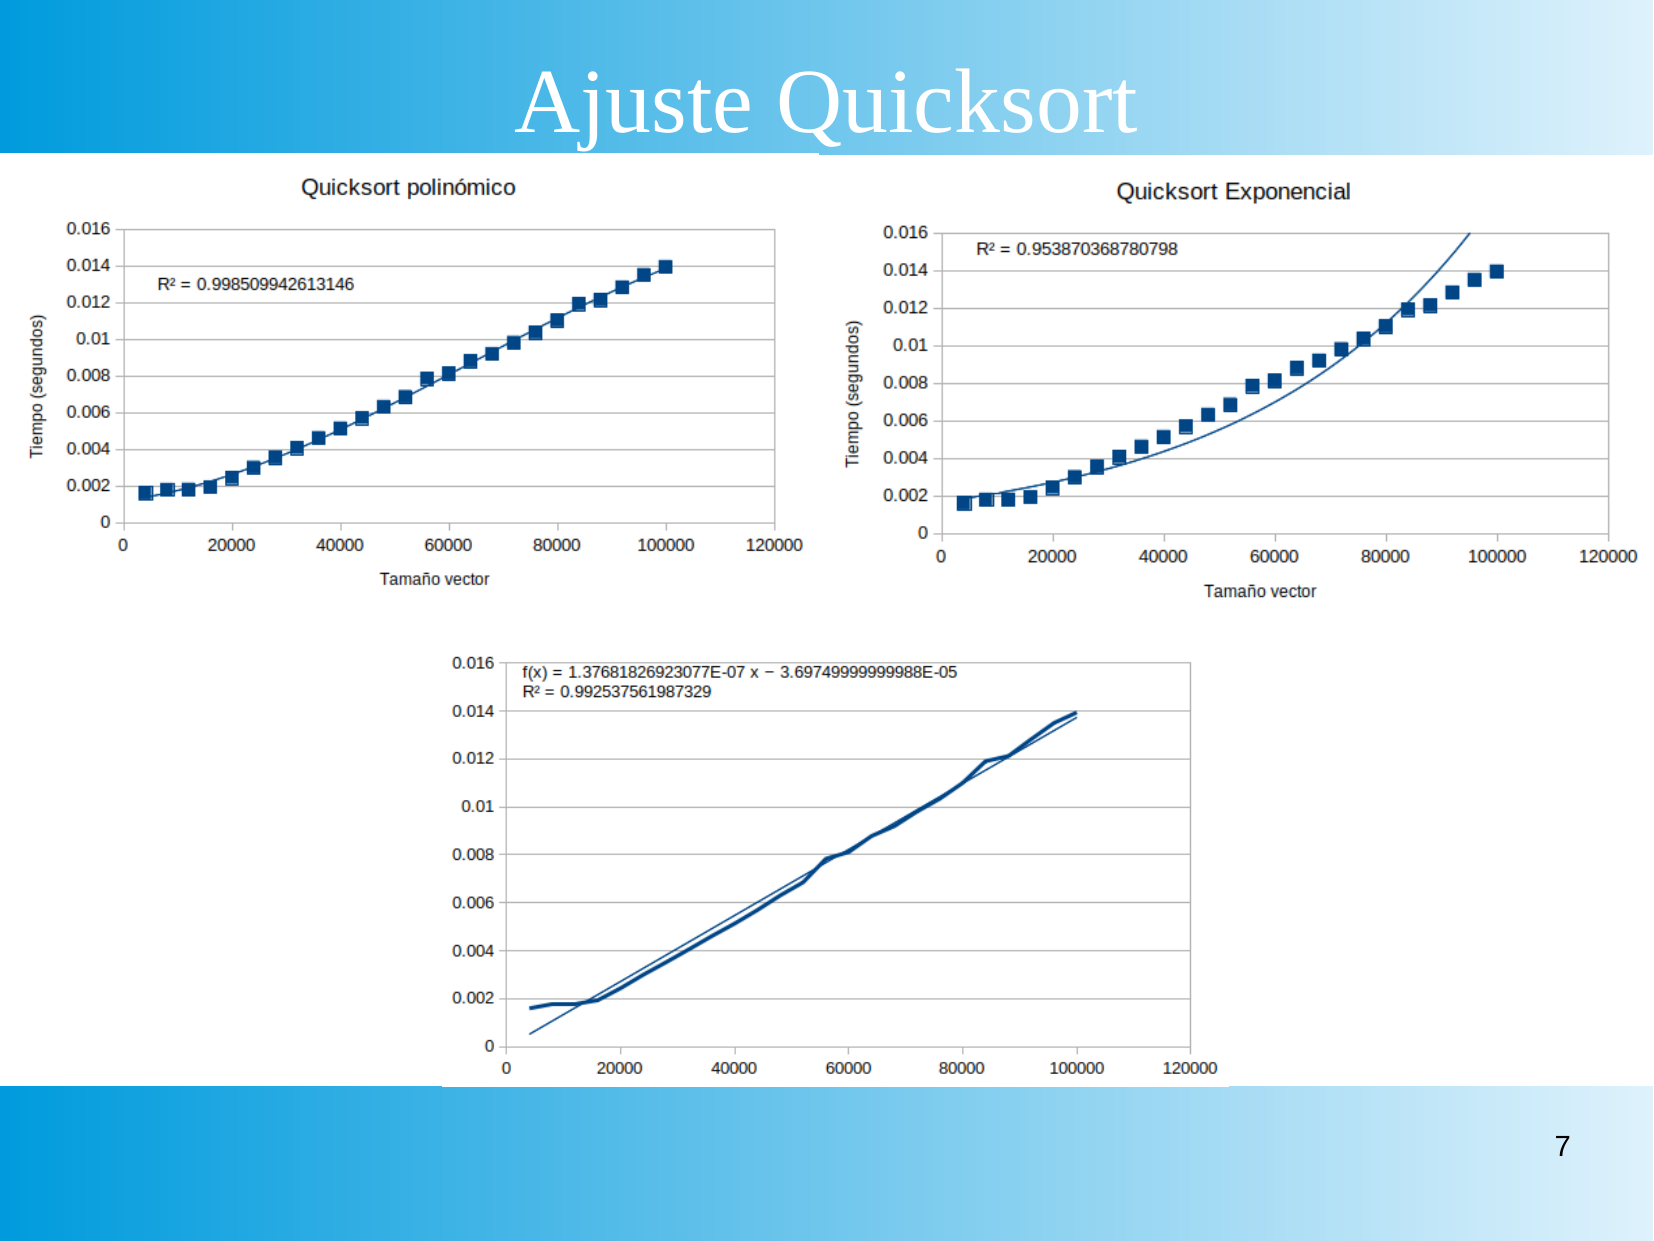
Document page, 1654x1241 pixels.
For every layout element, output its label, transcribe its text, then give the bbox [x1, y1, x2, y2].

picture [442, 644, 1229, 1087]
picture [0, 153, 1654, 628]
title Ajuste Quicksort [82, 49, 1571, 155]
